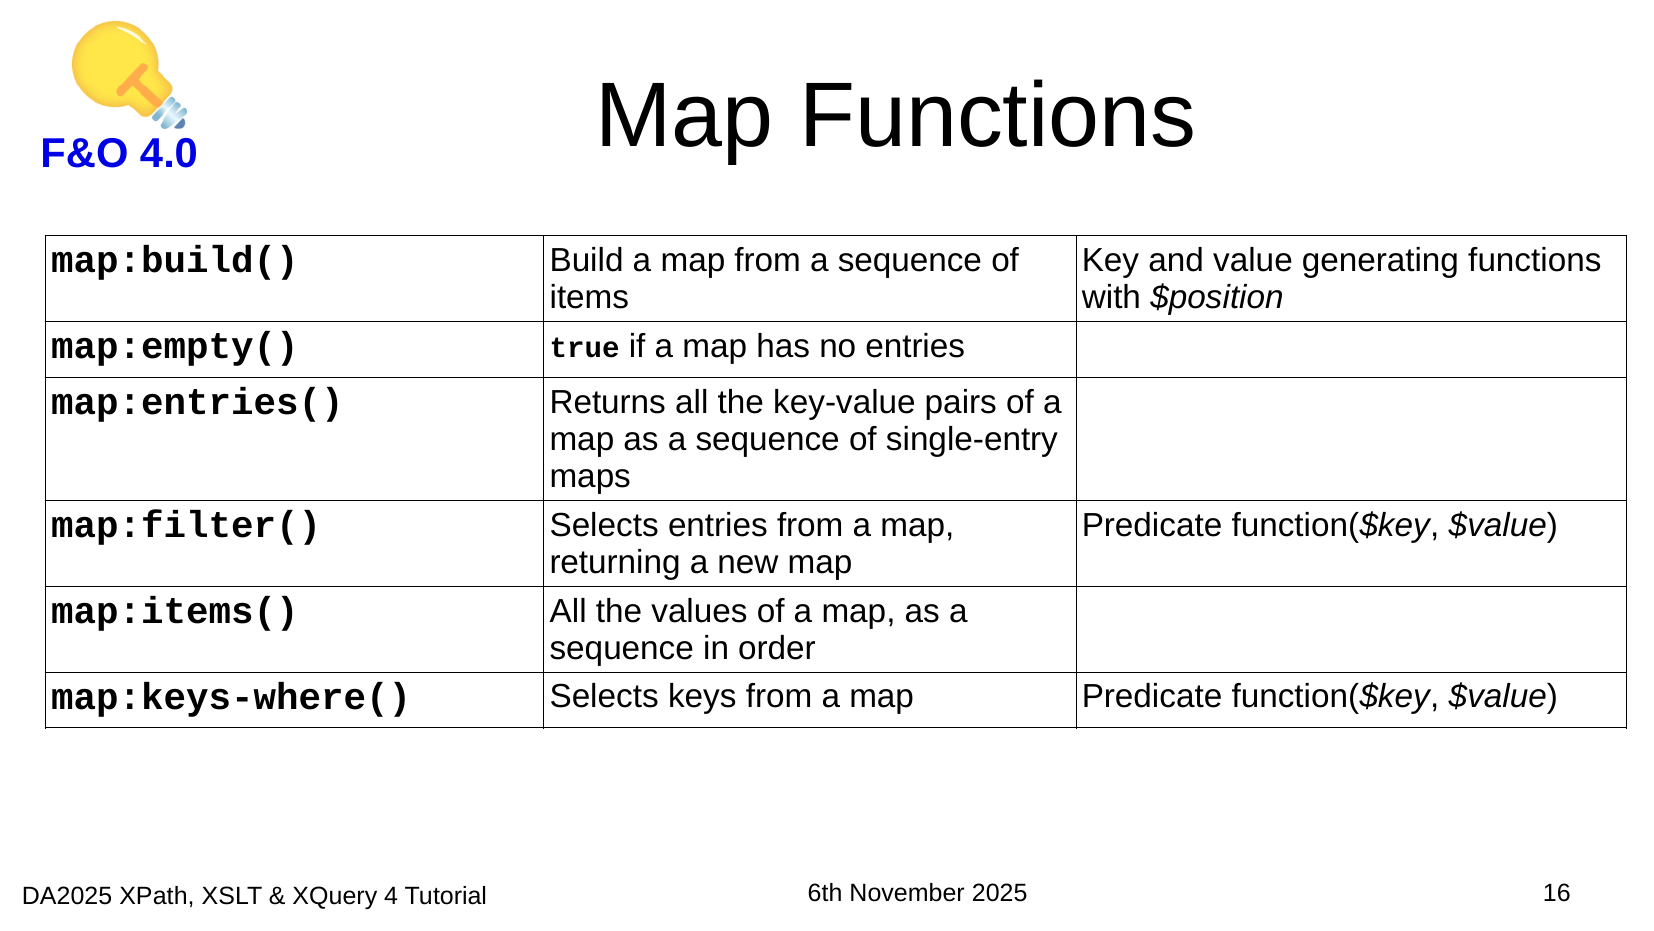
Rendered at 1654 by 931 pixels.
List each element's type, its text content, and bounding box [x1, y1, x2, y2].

table_cell [1077, 378, 1626, 500]
table_cell Returns all the key-value pairs of a map as a sequence of single-entry maps [544, 378, 1076, 500]
table_cell Selects keys from a map [544, 673, 1076, 727]
table_cell map:empty() [46, 322, 543, 377]
table_header Key and value generating functions with $position [1077, 236, 1626, 321]
table_cell true if a map has no entries [544, 322, 1076, 377]
table_cell [1077, 587, 1626, 672]
table_header Build a map from a sequence of items [544, 236, 1076, 321]
table_cell Predicate function($key, $value) [1077, 501, 1626, 586]
table_cell Predicate function($key, $value) [1077, 673, 1626, 727]
table_cell map:entries() [46, 378, 543, 500]
table_cell map:keys-where() [46, 673, 543, 727]
table_header map:build() [46, 236, 543, 321]
table_cell Selects entries from a map, returning a new map [544, 501, 1076, 586]
table_cell map:filter() [46, 501, 543, 586]
table_cell All the values of a map, as a sequence in order [544, 587, 1076, 672]
picture [72, 21, 187, 129]
title Map Functions [222, 37, 1571, 193]
table_cell map:items() [46, 587, 543, 672]
table_cell [1077, 322, 1626, 377]
